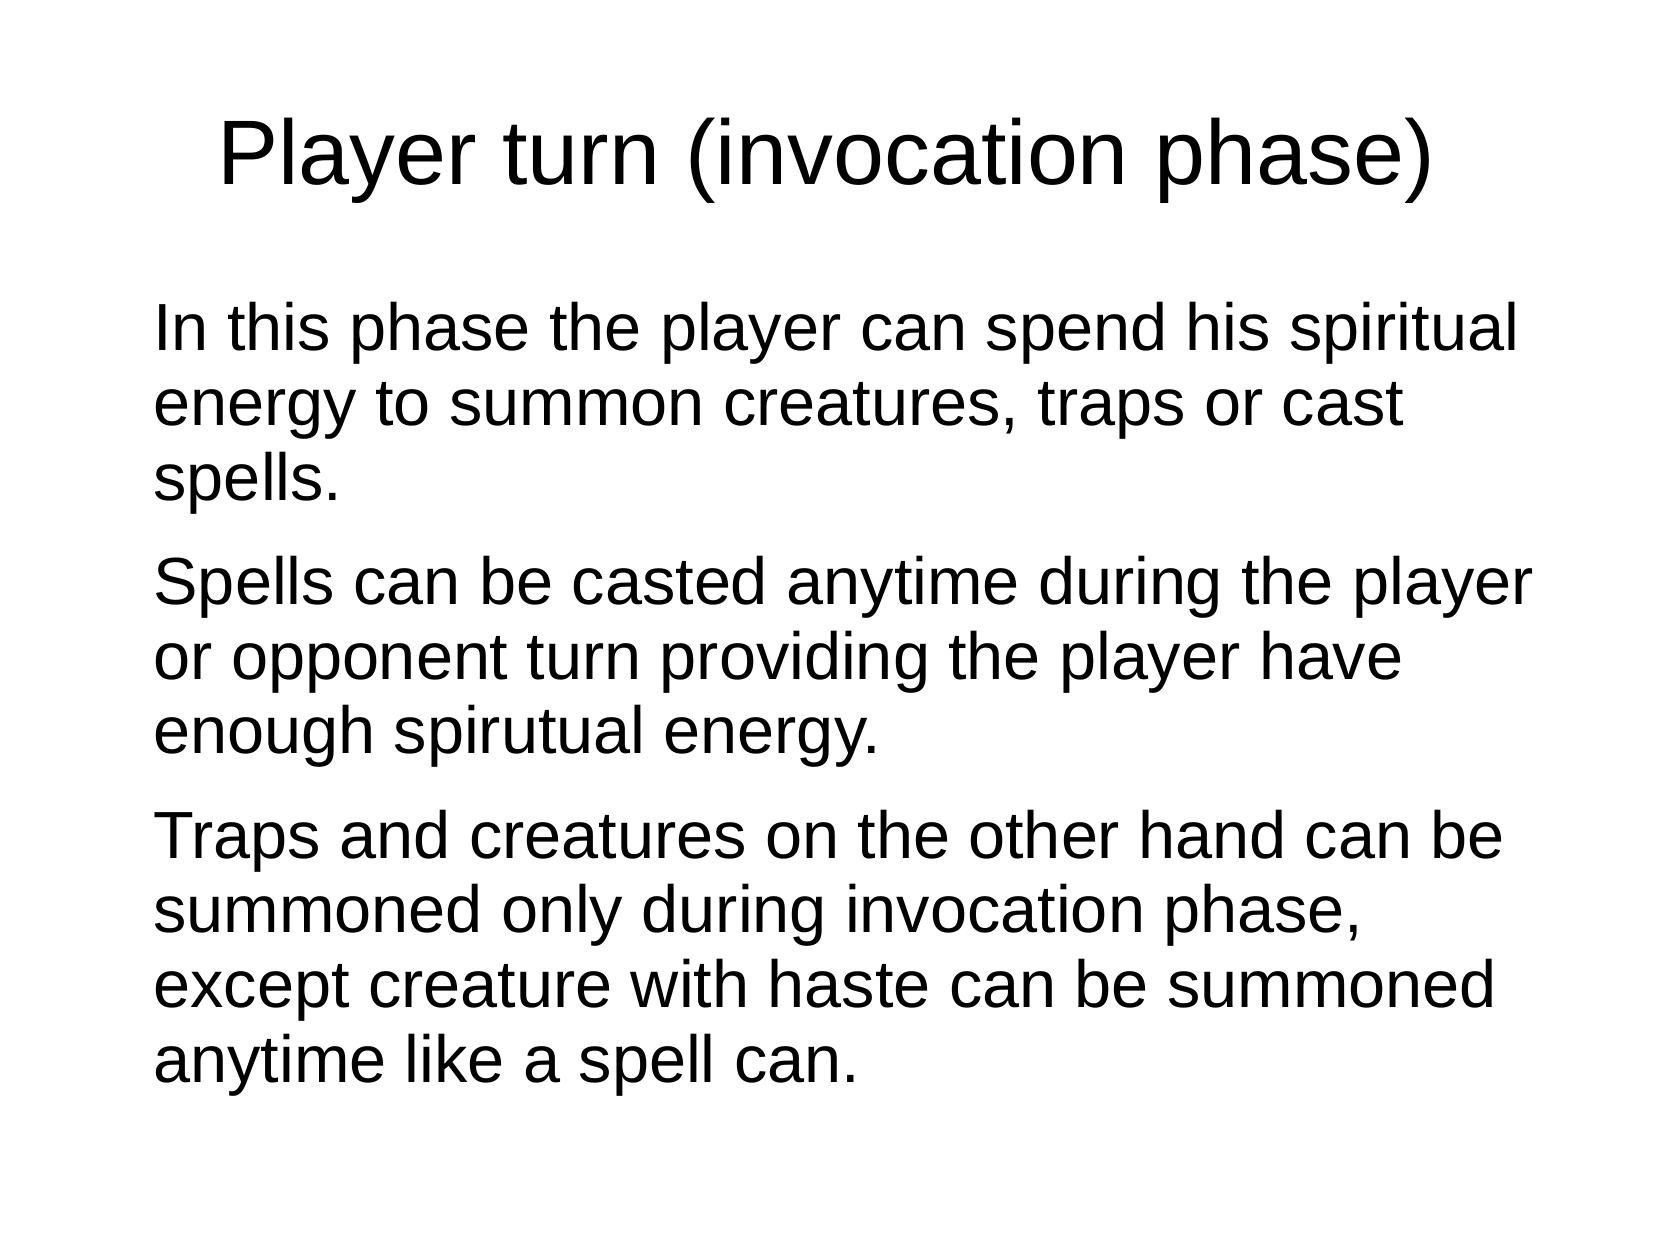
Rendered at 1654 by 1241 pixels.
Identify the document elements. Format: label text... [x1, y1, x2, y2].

list In this phase the player can spend his spiritual energy to summon creatures, traps or cast spells. Spells can be casted anytime during the player or opponent turn providing the player have enough spirutual energy. Traps and creatures on the other hand can be summoned only during invocation phase, except creature with haste can be summoned anytime like a spell can. [82, 290, 1571, 1109]
title Player turn (invocation phase) [82, 49, 1571, 257]
